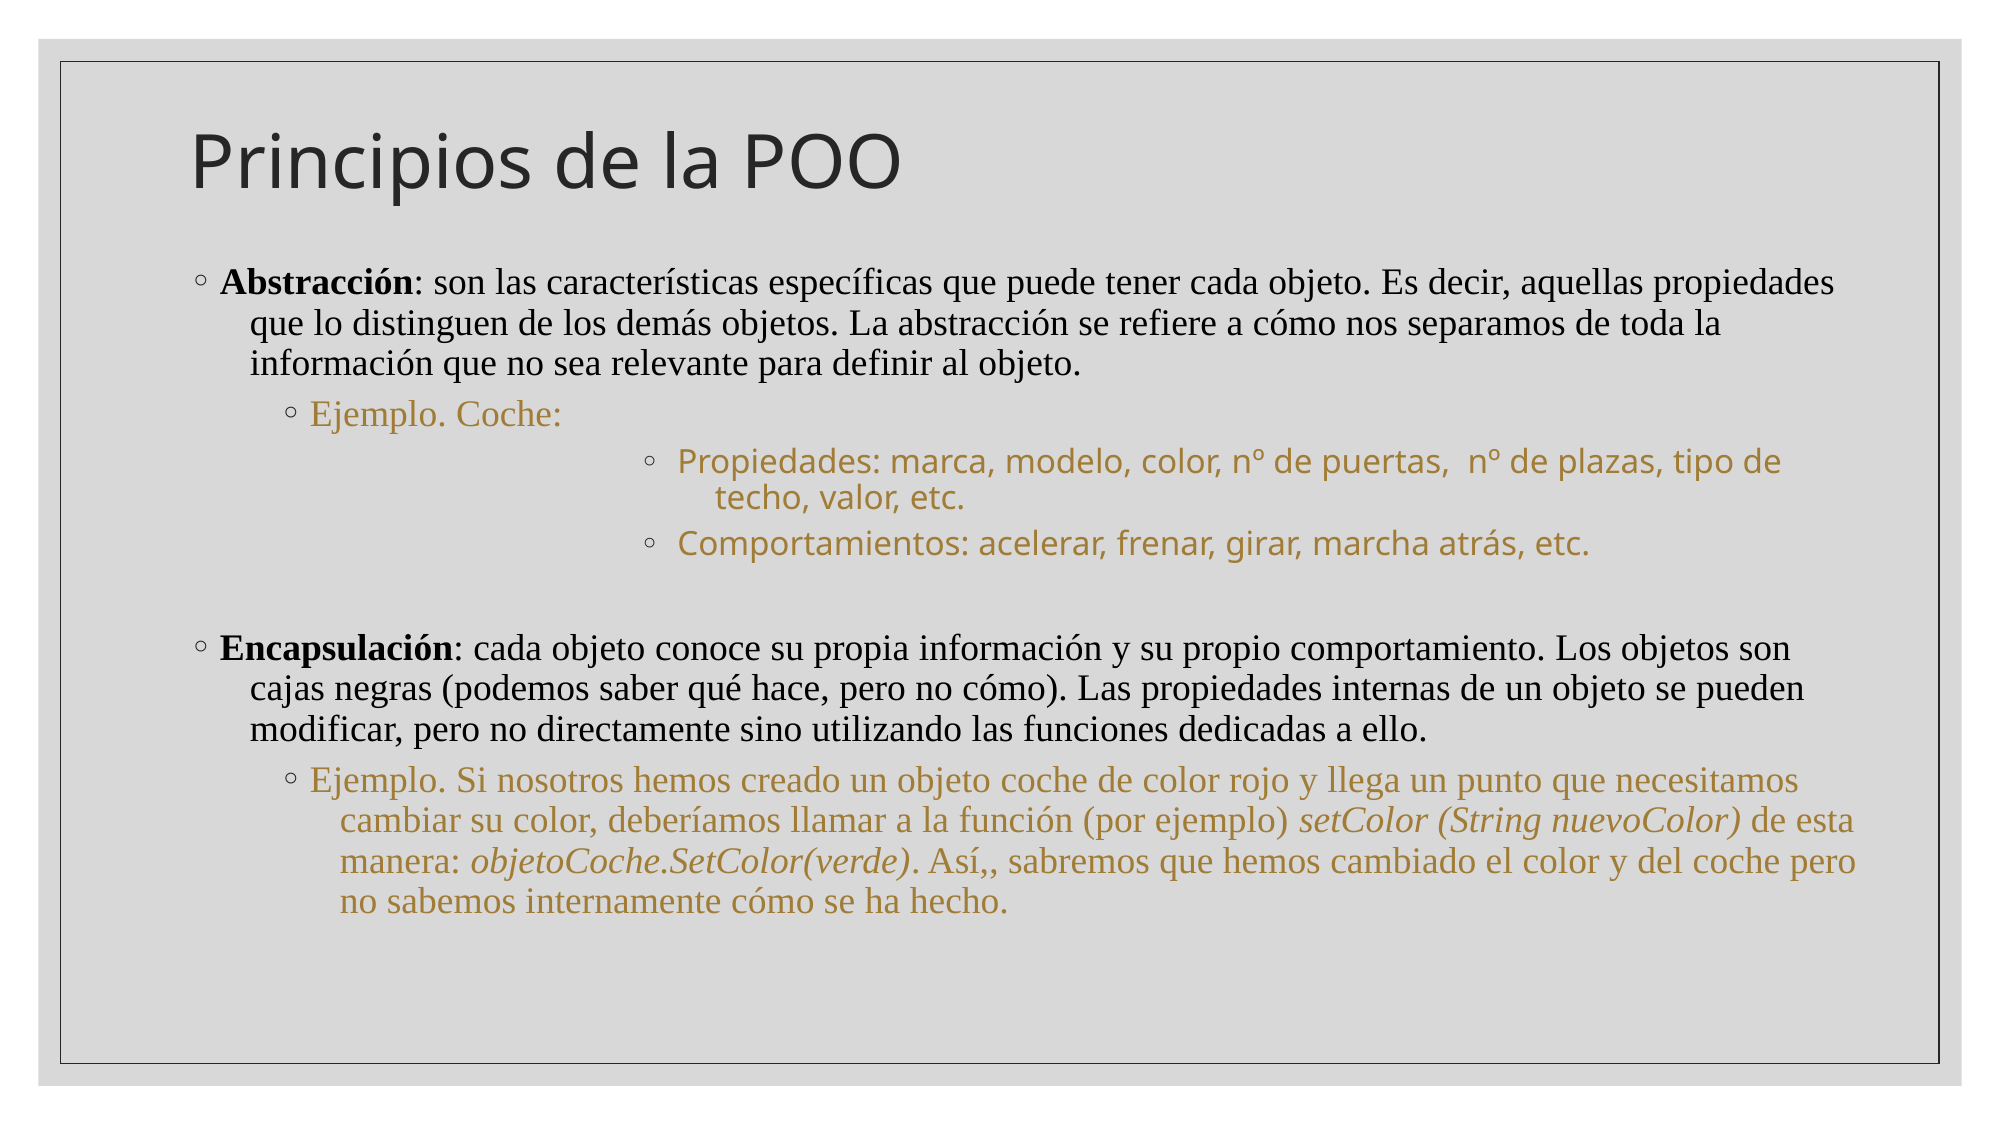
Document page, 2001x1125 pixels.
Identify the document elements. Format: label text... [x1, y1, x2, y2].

title Principios de la POO [174, 105, 1825, 224]
list Abstracción: son las características específicas que puede tener cada objeto. Es decir, aquellas propiedades que lo distinguen de los demás objetos. La abstracción se refiere a cómo nos separamos de toda la información que no sea relevante para definir al objeto. Ejemplo. Coche: Propiedades: marca, modelo, color, nº de puertas, nº de plazas, tipo de techo, valor, etc. Comportamientos: acelerar, frenar, girar, marcha atrás, etc. Encapsulación: cada objeto conoce su propia información y su propio comportamiento. Los objetos son cajas negras (podemos saber qué hace, pero no cómo). Las propiedades internas de un objeto se pueden modificar, pero no directamente sino utilizando las funciones dedicadas a ello. Ejemplo. Si nosotros hemos creado un objeto coche de color rojo y llega un punto que necesitamos cambiar su color, deberíamos llamar a la función (por ejemplo) setColor (String nuevoColor) de esta manera: objetoCoche.SetColor(verde). Así,, sabremos que hemos cambiado el color y del coche pero no sabemos internamente cómo se ha hecho. [174, 254, 1880, 988]
